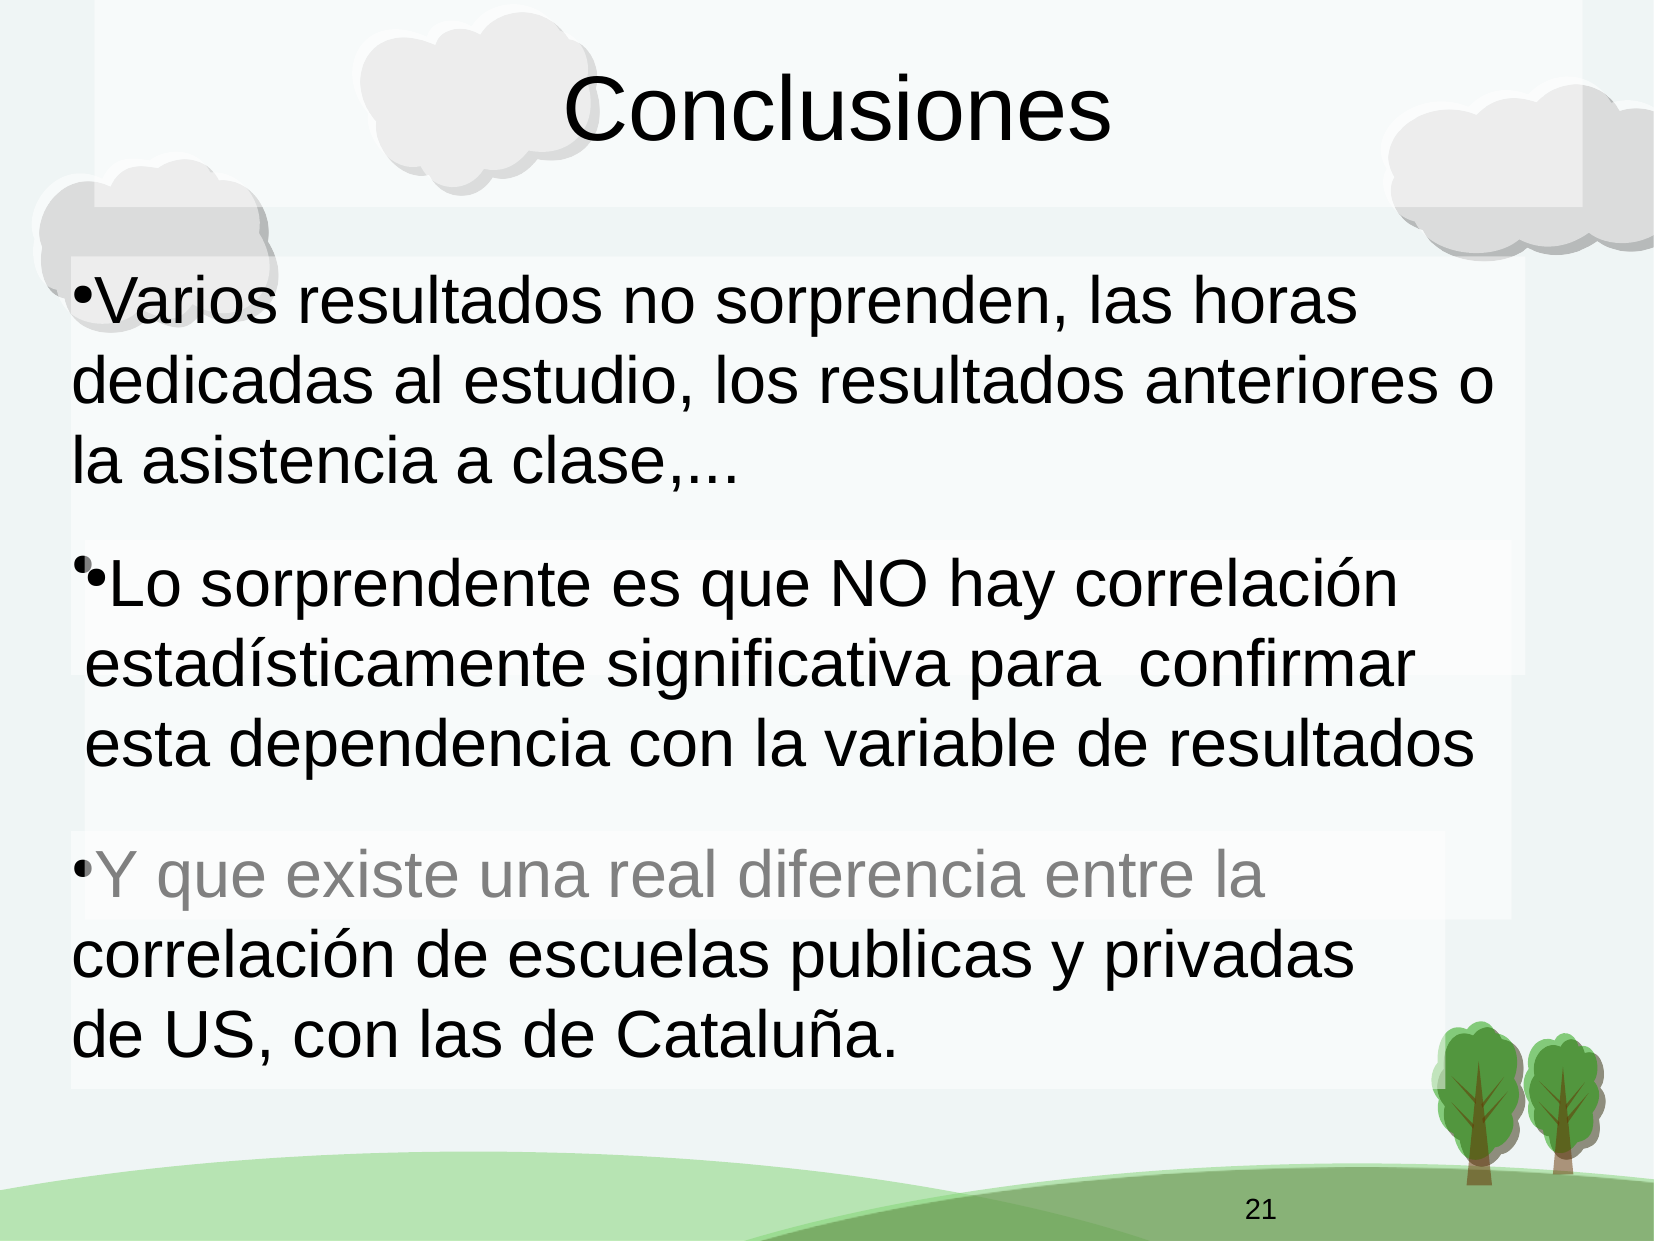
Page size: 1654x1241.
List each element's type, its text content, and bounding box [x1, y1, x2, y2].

list Varios resultados no sorprenden, las horas dedicadas al estudio, los resultados anteriores o la asistencia a clase,... [71, 256, 1526, 675]
list Lo sorprendente es que NO hay correlación estadísticamente significativa para confirmar esta dependencia con la variable de resultados [84, 539, 1512, 920]
title Conclusiones [94, 0, 1583, 208]
text_box [1244, 1190, 1630, 1241]
list Y que existe una real diferencia entre la correlación de escuelas publicas y privadas de US, con las de Cataluña. [71, 830, 1446, 1089]
